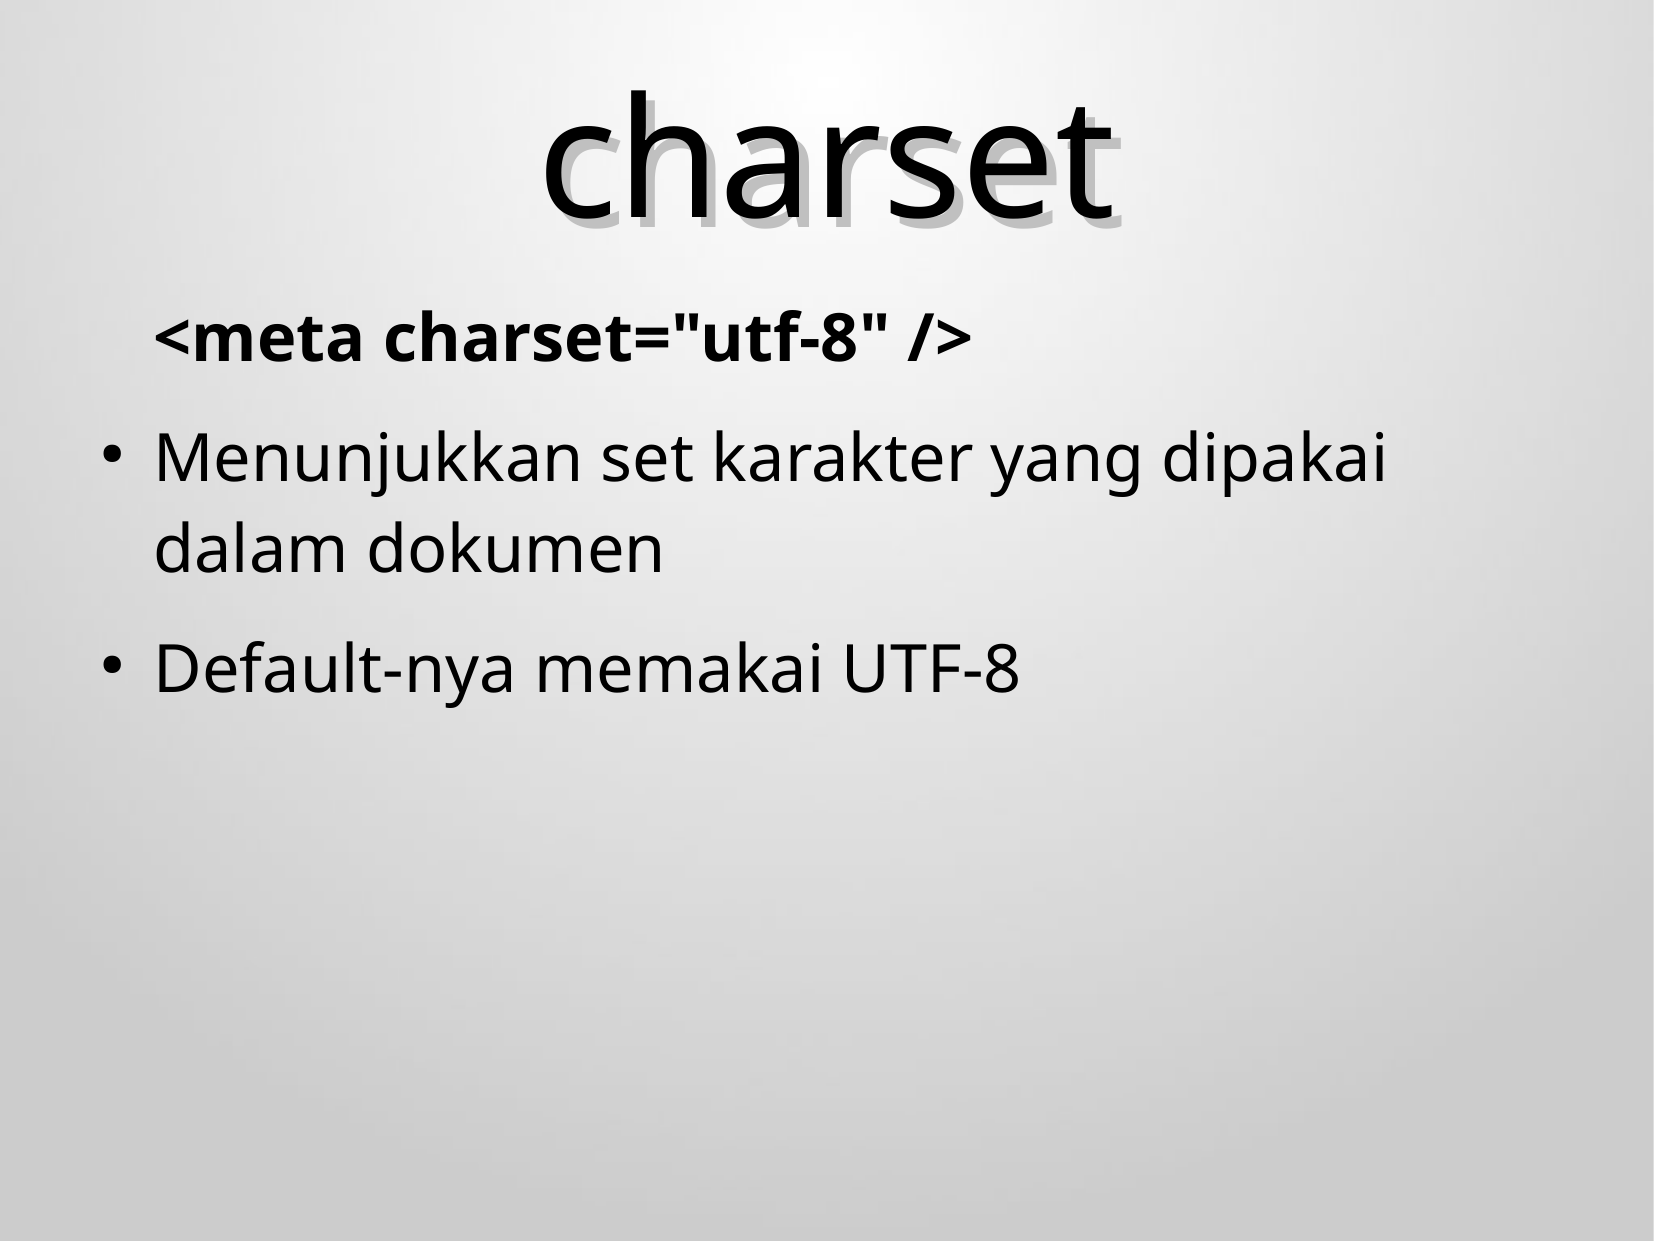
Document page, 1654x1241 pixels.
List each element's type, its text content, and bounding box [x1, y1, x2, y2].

list <meta charset="utf-8" /> Menunjukkan set karakter yang dipakai dalam dokumen Default-nya memakai UTF-8 [82, 290, 1571, 1109]
title charset [82, 52, 1571, 254]
picture [0, 0, 1654, 1241]
